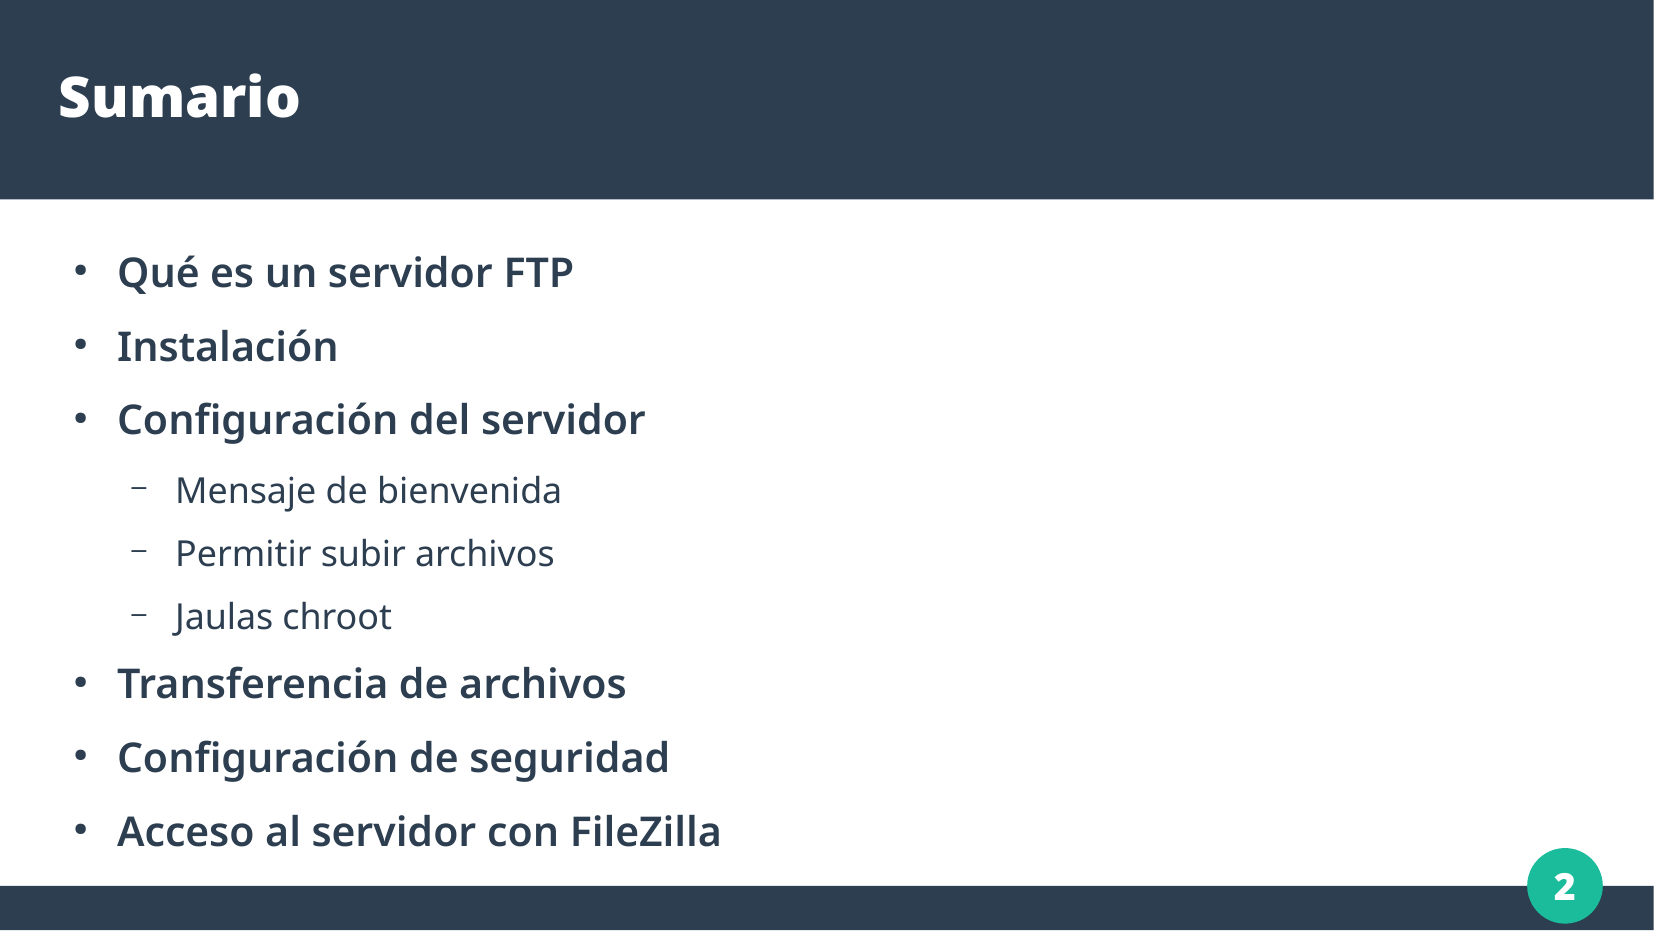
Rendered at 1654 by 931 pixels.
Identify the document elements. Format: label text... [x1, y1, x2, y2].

list Qué es un servidor FTP Instalación Configuración del servidor Mensaje de bienvenida Permitir subir archivos Jaulas chroot Transferencia de archivos Configuración de seguridad Acceso al servidor con FileZilla [59, 243, 1595, 864]
title Sumario [59, 37, 1595, 156]
